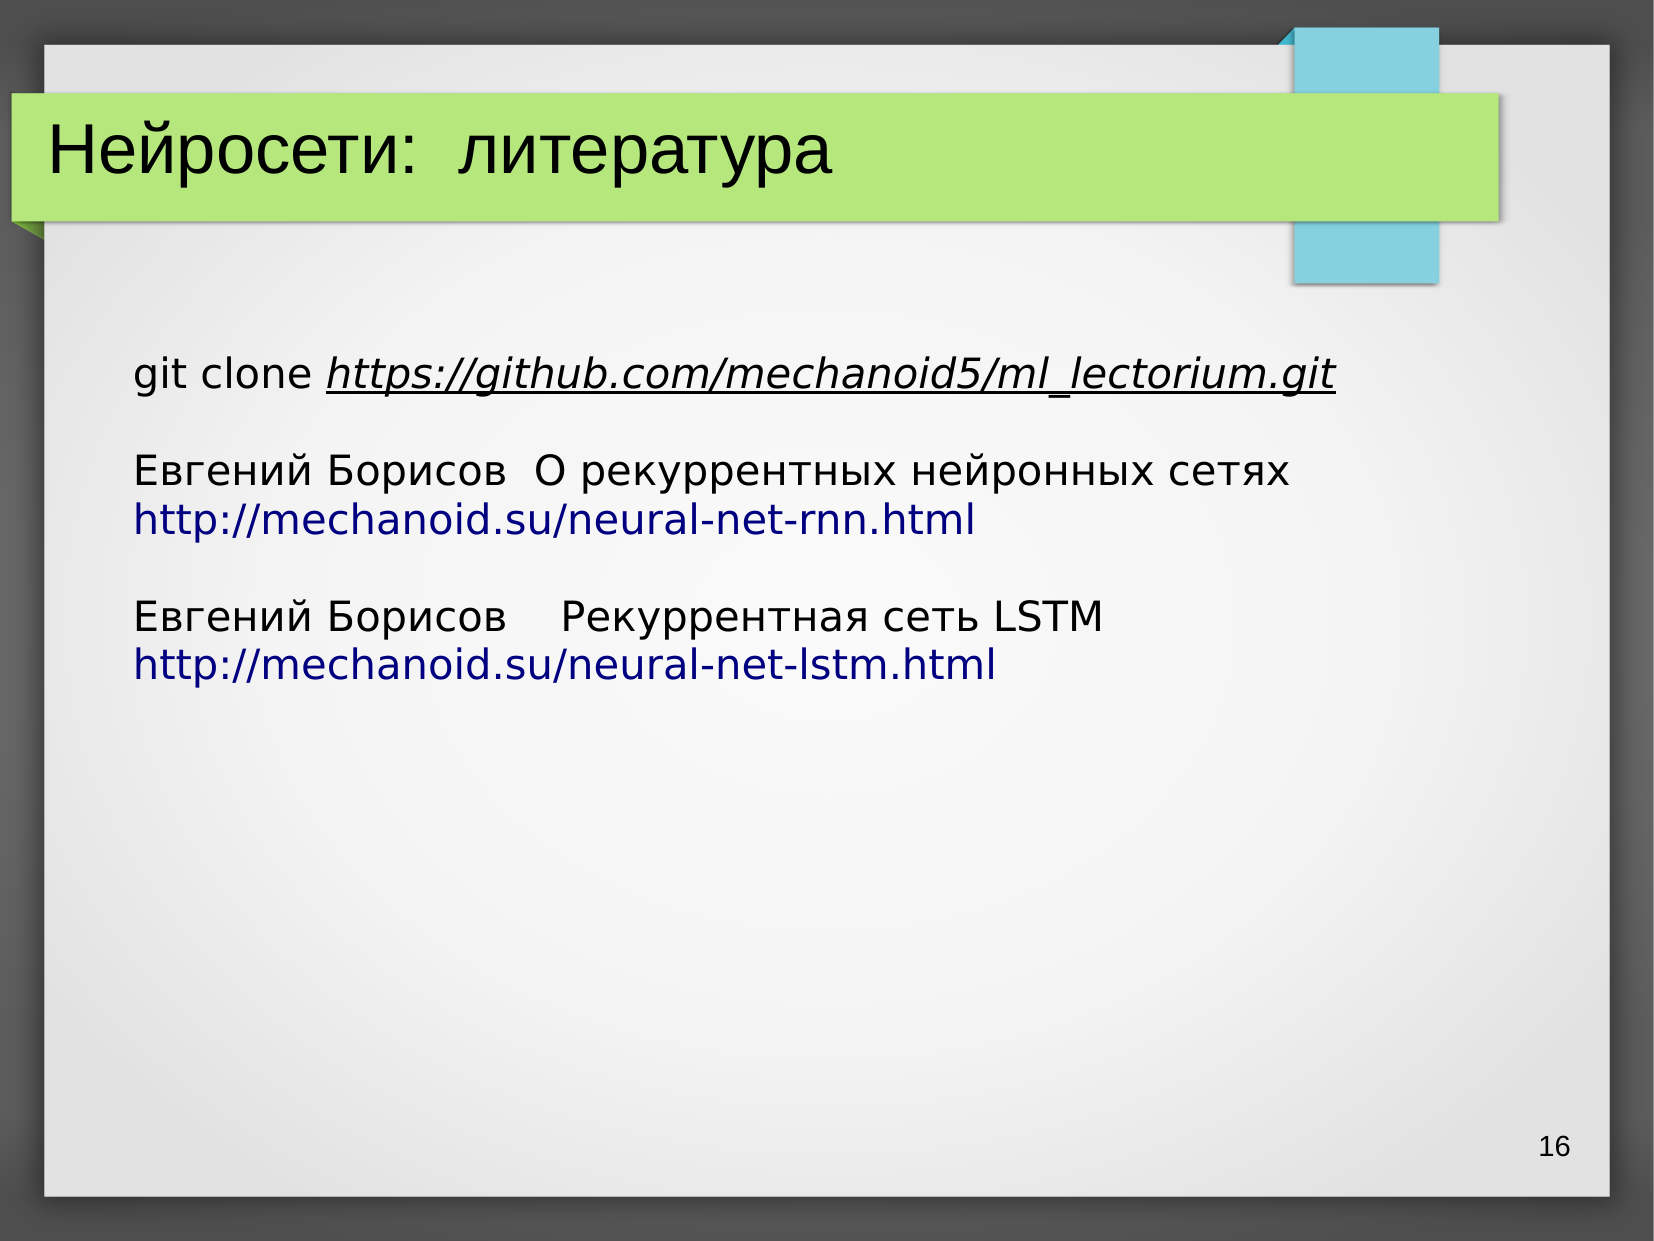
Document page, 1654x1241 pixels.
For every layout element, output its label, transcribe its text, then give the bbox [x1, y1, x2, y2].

picture [0, 0, 1654, 1241]
text_box git clone https://github.com/mechanoid5/ml_lectorium.git Евгений Борисов О рекуррентных нейронных сетях http://mechanoid.su/neural-net-rnn.html Евгений Борисов Рекуррентная сеть LSTM http://mechanoid.su/neural-net-lstm.html [118, 342, 1548, 983]
title Нейросети: литература [47, 96, 1536, 201]
